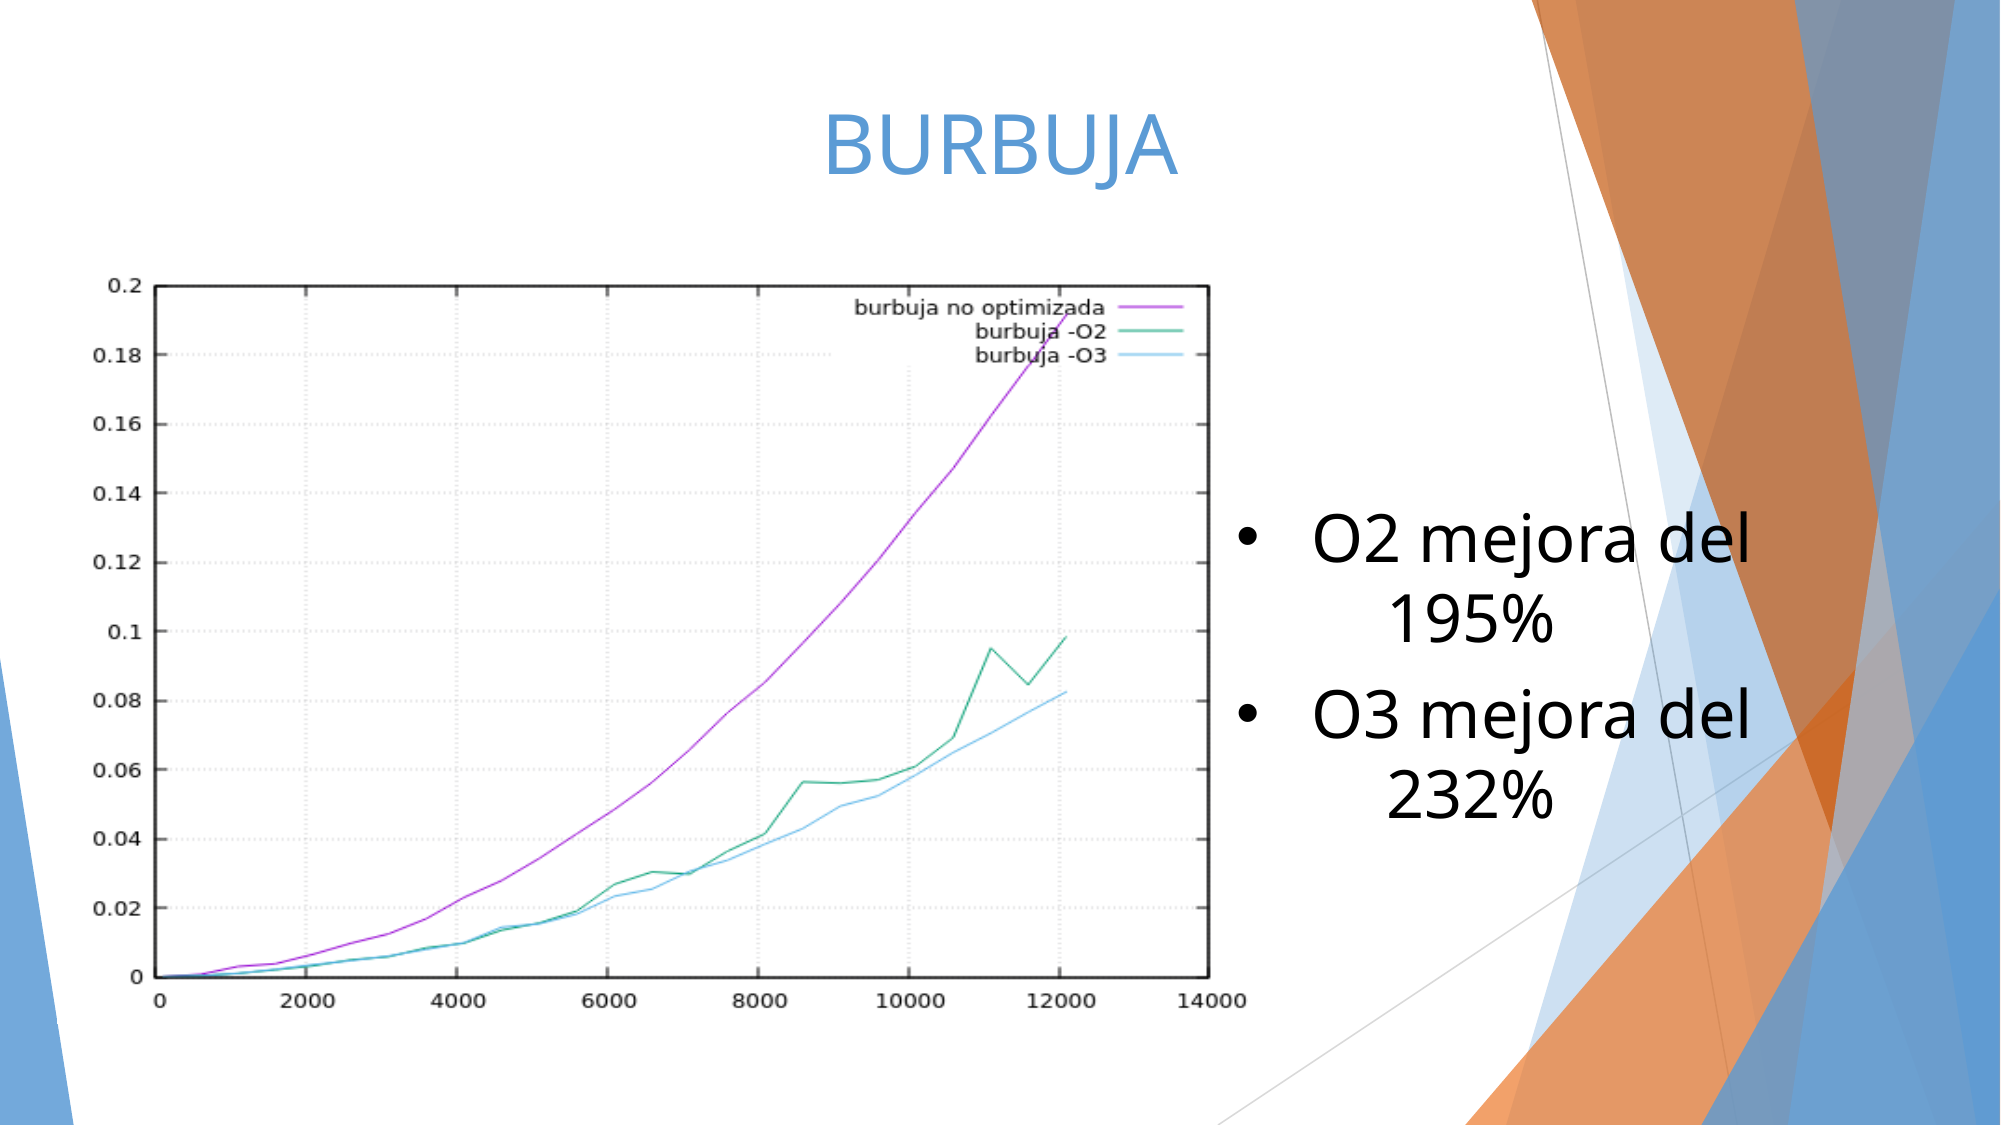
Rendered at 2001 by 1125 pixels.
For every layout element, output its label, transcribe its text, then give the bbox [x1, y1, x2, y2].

text_box O2 mejora del 195% O3 mejora del 232% [1221, 488, 1934, 840]
picture [57, 261, 1248, 1024]
title BURBUJA [0, 84, 2000, 214]
